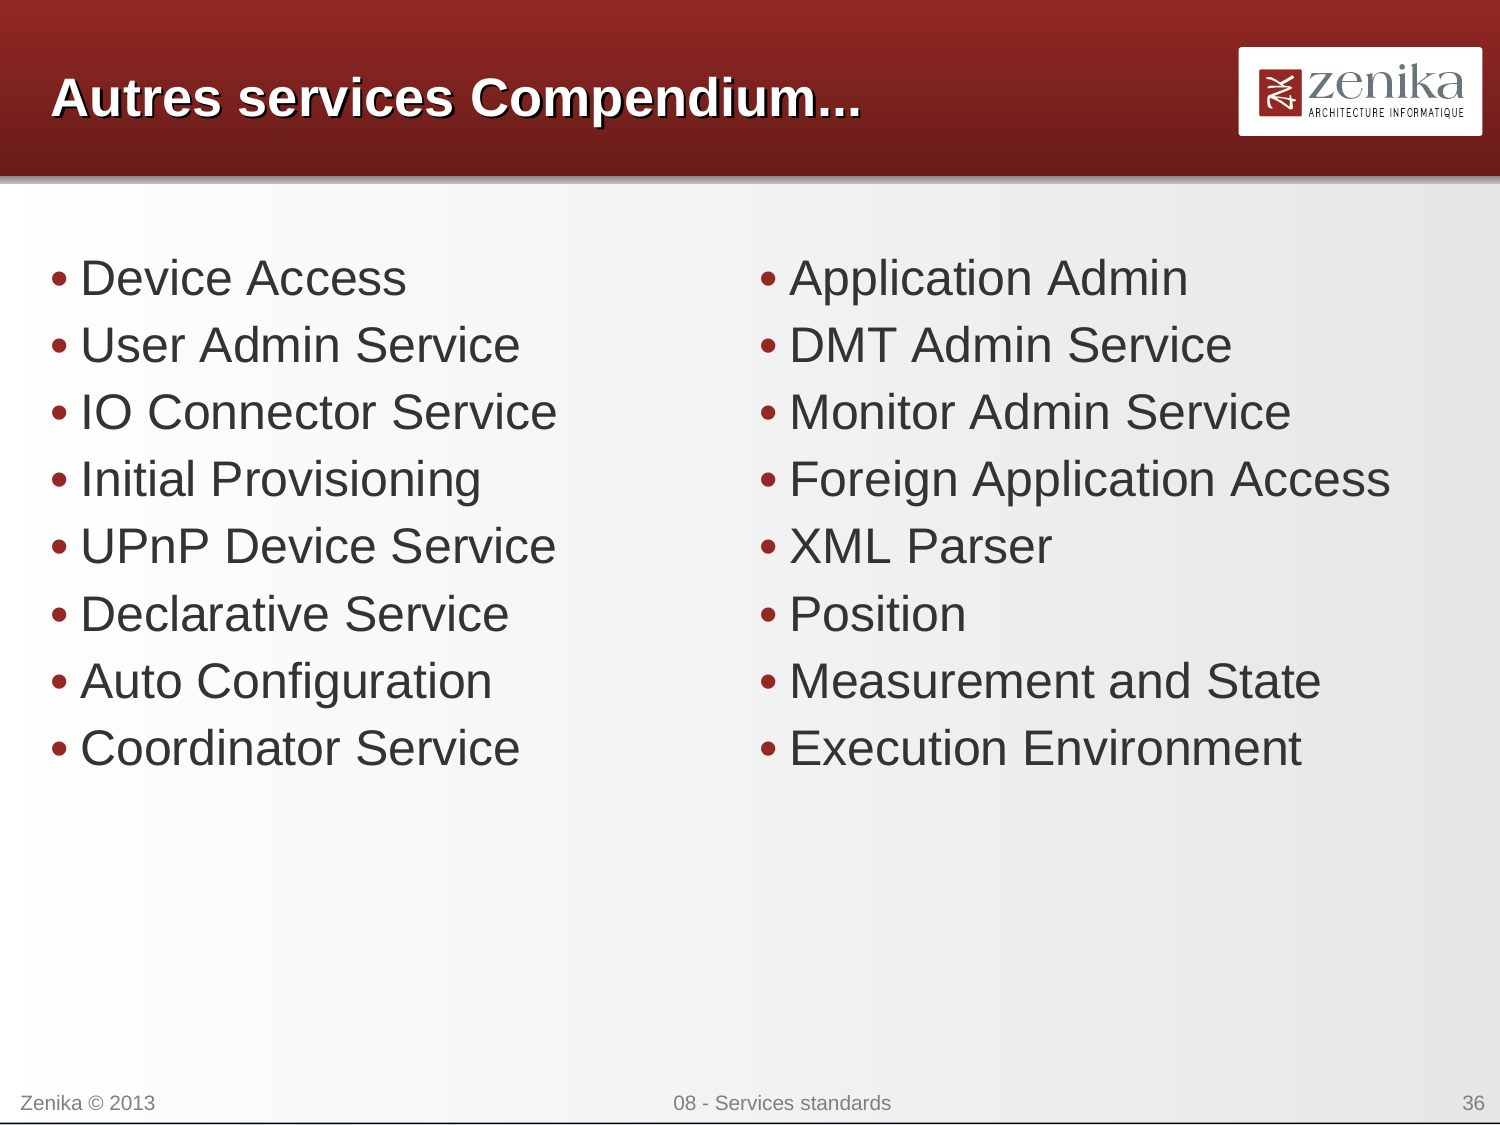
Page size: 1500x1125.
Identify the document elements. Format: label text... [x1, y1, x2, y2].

title Autres services Compendium... [50, 15, 1206, 180]
picture [1257, 58, 1464, 125]
list Application Admin DMT Admin Service Monitor Admin Service Foreign Application Access XML Parser Position Measurement and State Execution Environment [759, 249, 1436, 1079]
list Device Access User Admin Service IO Connector Service Initial Provisioning UPnP Device Service Declarative Service Auto Configuration Coordinator Service [50, 249, 727, 1079]
